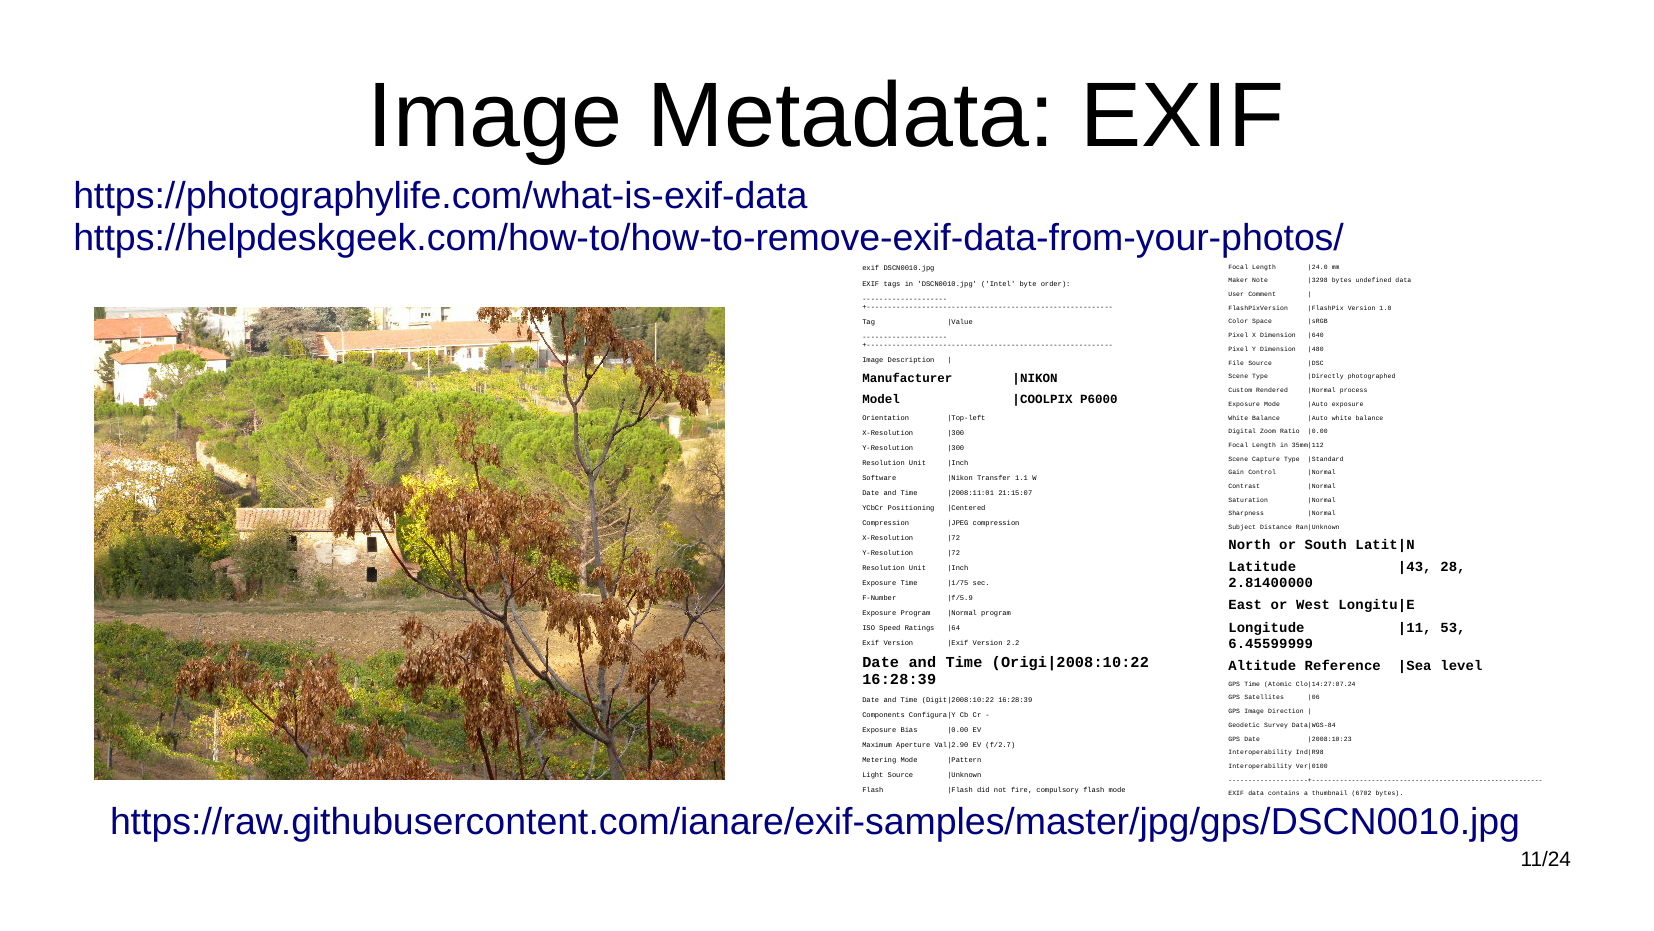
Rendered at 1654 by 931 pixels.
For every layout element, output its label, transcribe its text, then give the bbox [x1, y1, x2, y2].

text_box https://photographylife.com/what-is-exif-data https://helpdeskgeek.com/how-to/how-to-remove-exif-data-from-your-photos/ [58, 166, 1371, 266]
list Focal Length |24.0 mm Maker Note |3298 bytes undefined data User Comment | FlashPixVersion |FlashPix Version 1.0 Color Space |sRGB Pixel X Dimension |640 Pixel Y Dimension |480 File Source |DSC Scene Type |Directly photographed Custom Rendered |Normal process Exposure Mode |Auto exposure White Balance |Auto white balance Digital Zoom Ratio |0.00 Focal Length in 35mm|112 Scene Capture Type |Standard Gain Control |Normal Contrast |Normal Saturation |Normal Sharpness |Normal Subject Distance Ran|Unknown North or South Latit|N Latitude |43, 28, 2.81400000 East or West Longitu|E Longitude |11, 53, 6.45599999 Altitude Reference |Sea level GPS Time (Atomic Clo|14:27:07.24 GPS Satellites |06 GPS Image Direction | Geodetic Survey Data|WGS-84 GPS Date |2008:10:23 Interoperability Ind|R98 Interoperability Ver|0100 --------------------+---------------------------------------------------------- EXIF data contains a thumbnail (6702 bytes). [1228, 263, 1548, 804]
list exif DSCN0010.jpg EXIF tags in 'DSCN0010.jpg' ('Intel' byte order): --------------------+---------------------------------------------------------- Tag |Value --------------------+---------------------------------------------------------- Image Description | Manufacturer |NIKON Model |COOLPIX P6000 Orientation |Top-left X-Resolution |300 Y-Resolution |300 Resolution Unit |Inch Software |Nikon Transfer 1.1 W Date and Time |2008:11:01 21:15:07 YCbCr Positioning |Centered Compression |JPEG compression X-Resolution |72 Y-Resolution |72 Resolution Unit |Inch Exposure Time |1/75 sec. F-Number |f/5.9 Exposure Program |Normal program ISO Speed Ratings |64 Exif Version |Exif Version 2.2 Date and Time (Origi|2008:10:22 16:28:39 Date and Time (Digit|2008:10:22 16:28:39 Components Configura|Y Cb Cr - Exposure Bias |0.00 EV Maximum Aperture Val|2.90 EV (f/2.7) Metering Mode |Pattern Light Source |Unknown Flash |Flash did not fire, compulsory flash mode [862, 266, 1182, 793]
picture [94, 307, 725, 780]
title Image Metadata: EXIF [82, 37, 1571, 193]
text_box https://raw.githubusercontent.com/ianare/exif-samples/master/jpg/gps/DSCN0010.jpg [95, 793, 1536, 851]
